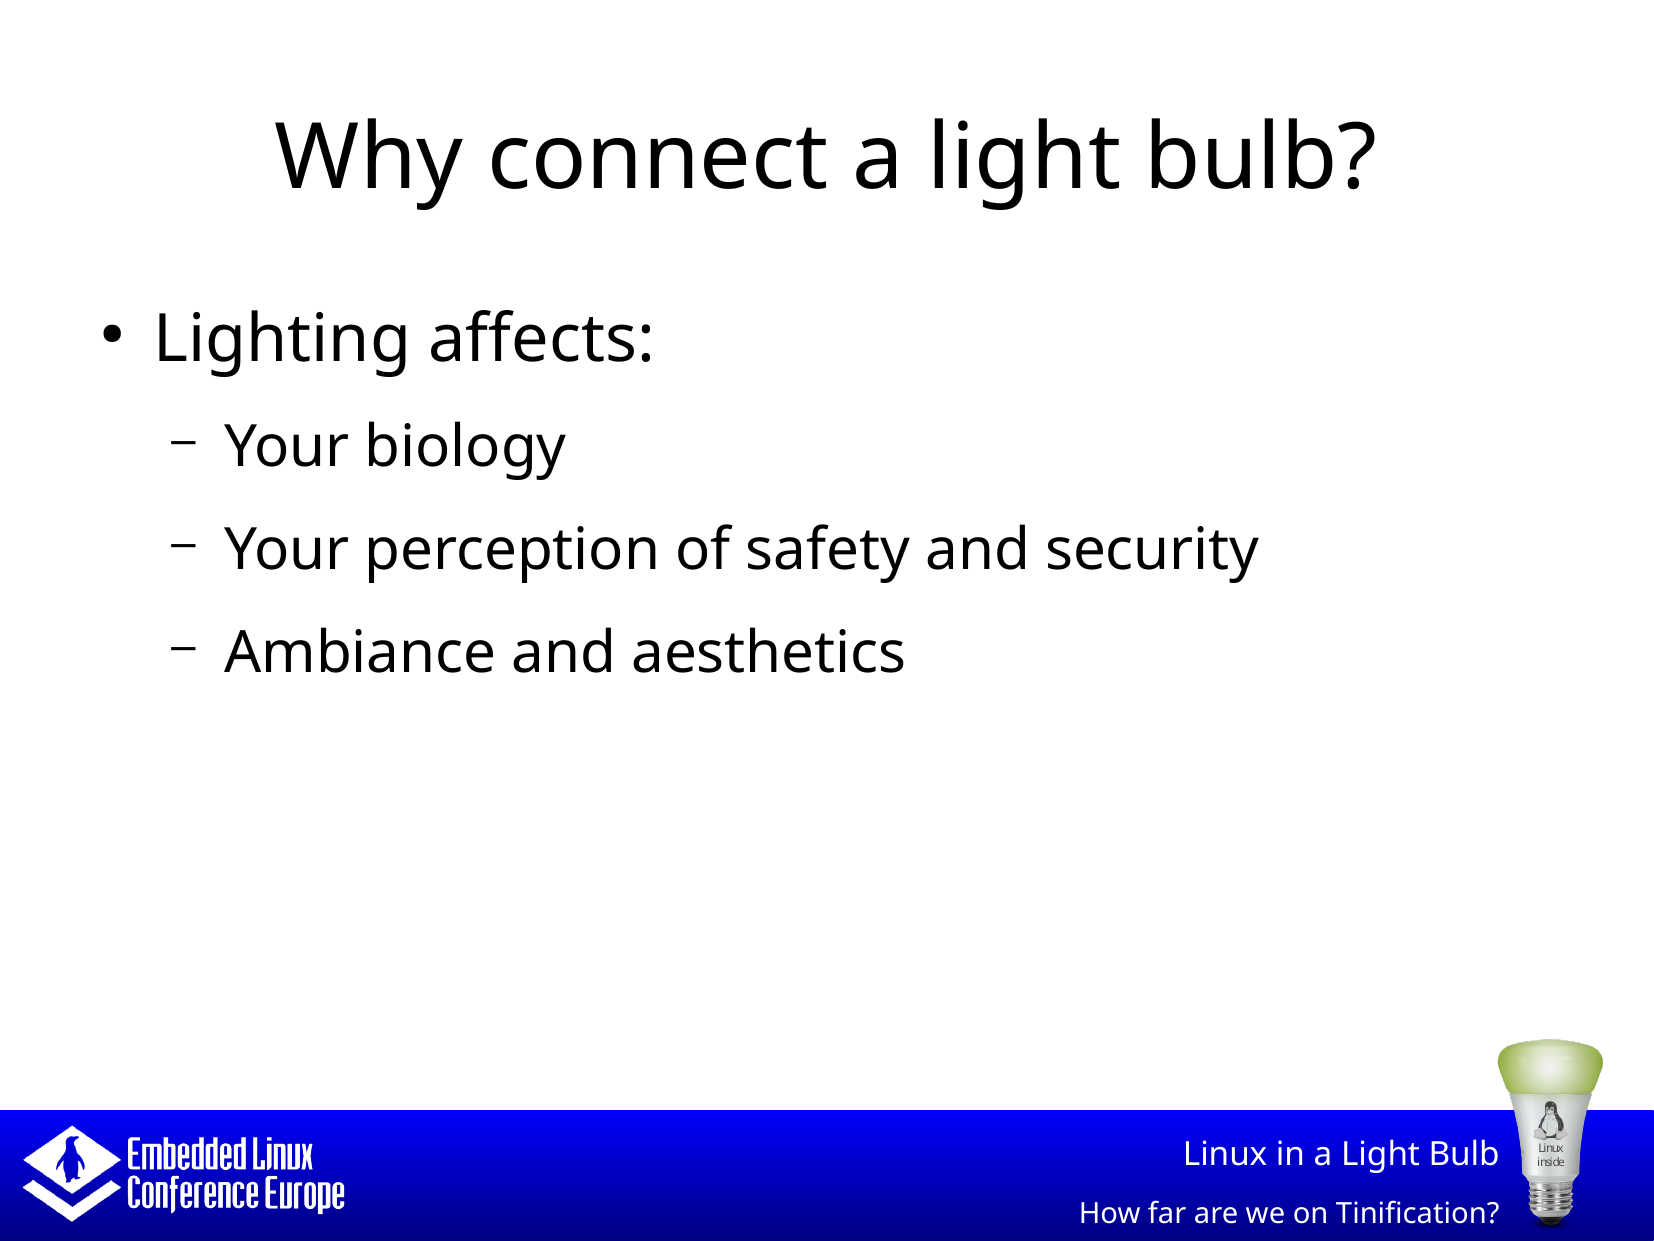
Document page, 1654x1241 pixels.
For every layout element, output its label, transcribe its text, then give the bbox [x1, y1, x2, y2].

picture [18, 1120, 349, 1226]
list Lighting affects: Your biology Your perception of safety and security Ambiance and aesthetics [82, 290, 1571, 1010]
title Why connect a light bulb? [82, 49, 1571, 257]
